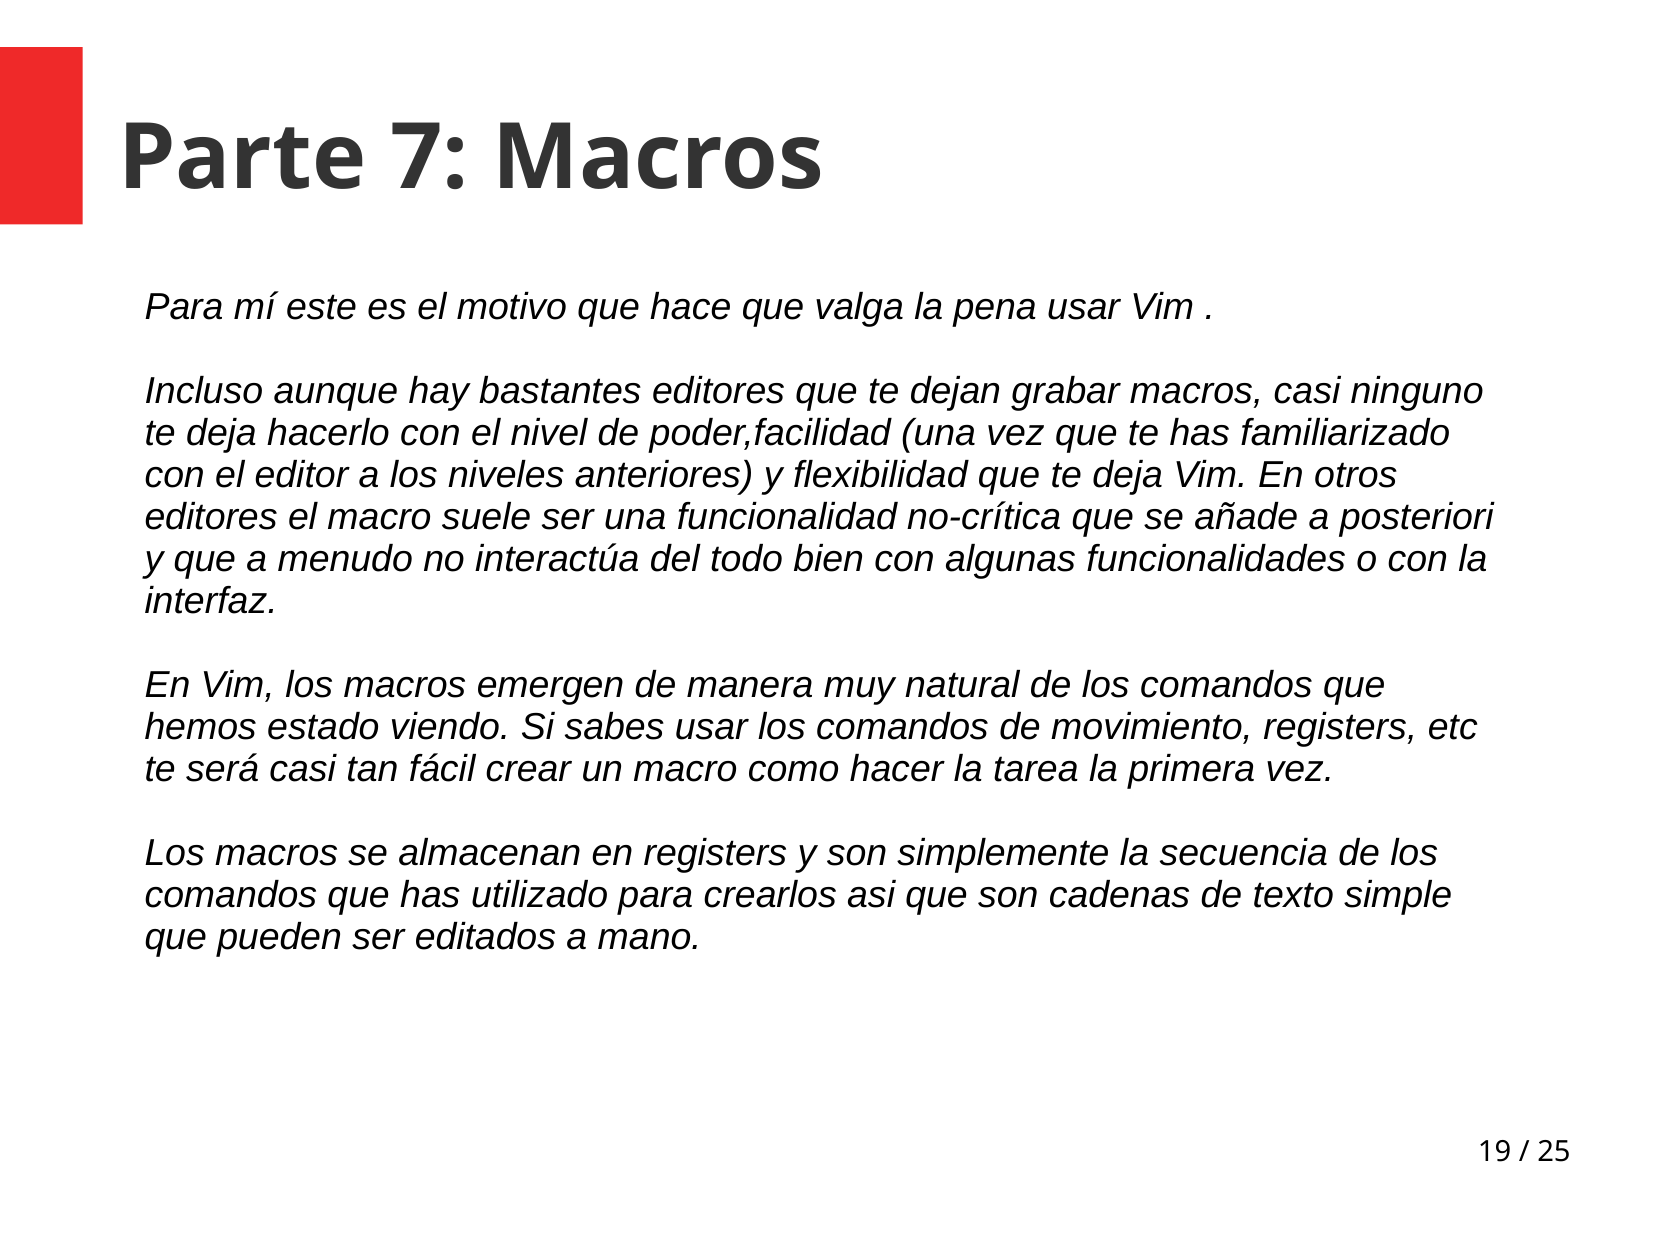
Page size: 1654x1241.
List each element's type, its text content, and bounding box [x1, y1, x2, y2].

title Parte 7: Macros [118, 49, 1571, 257]
text_box Para mí este es el motivo que hace que valga la pena usar Vim . Incluso aunque hay bastantes editores que te dejan grabar macros, casi ninguno te deja hacerlo con el nivel de poder,facilidad (una vez que te has familiarizado con el editor a los niveles anteriores) y flexibilidad que te deja Vim. En otros editores el macro suele ser una funcionalidad no-crítica que se añade a posteriori y que a menudo no interactúa del todo bien con algunas funcionalidades o con la interfaz. En Vim, los macros emergen de manera muy natural de los comandos que hemos estado viendo. Si sabes usar los comandos de movimiento, registers, etc te será casi tan fácil crear un macro como hacer la tarea la primera vez. Los macros se almacenan en registers y son simplemente la secuencia de los comandos que has utilizado para crearlos asi que son cadenas de texto simple que pueden ser editados a mano. [129, 277, 1512, 1028]
